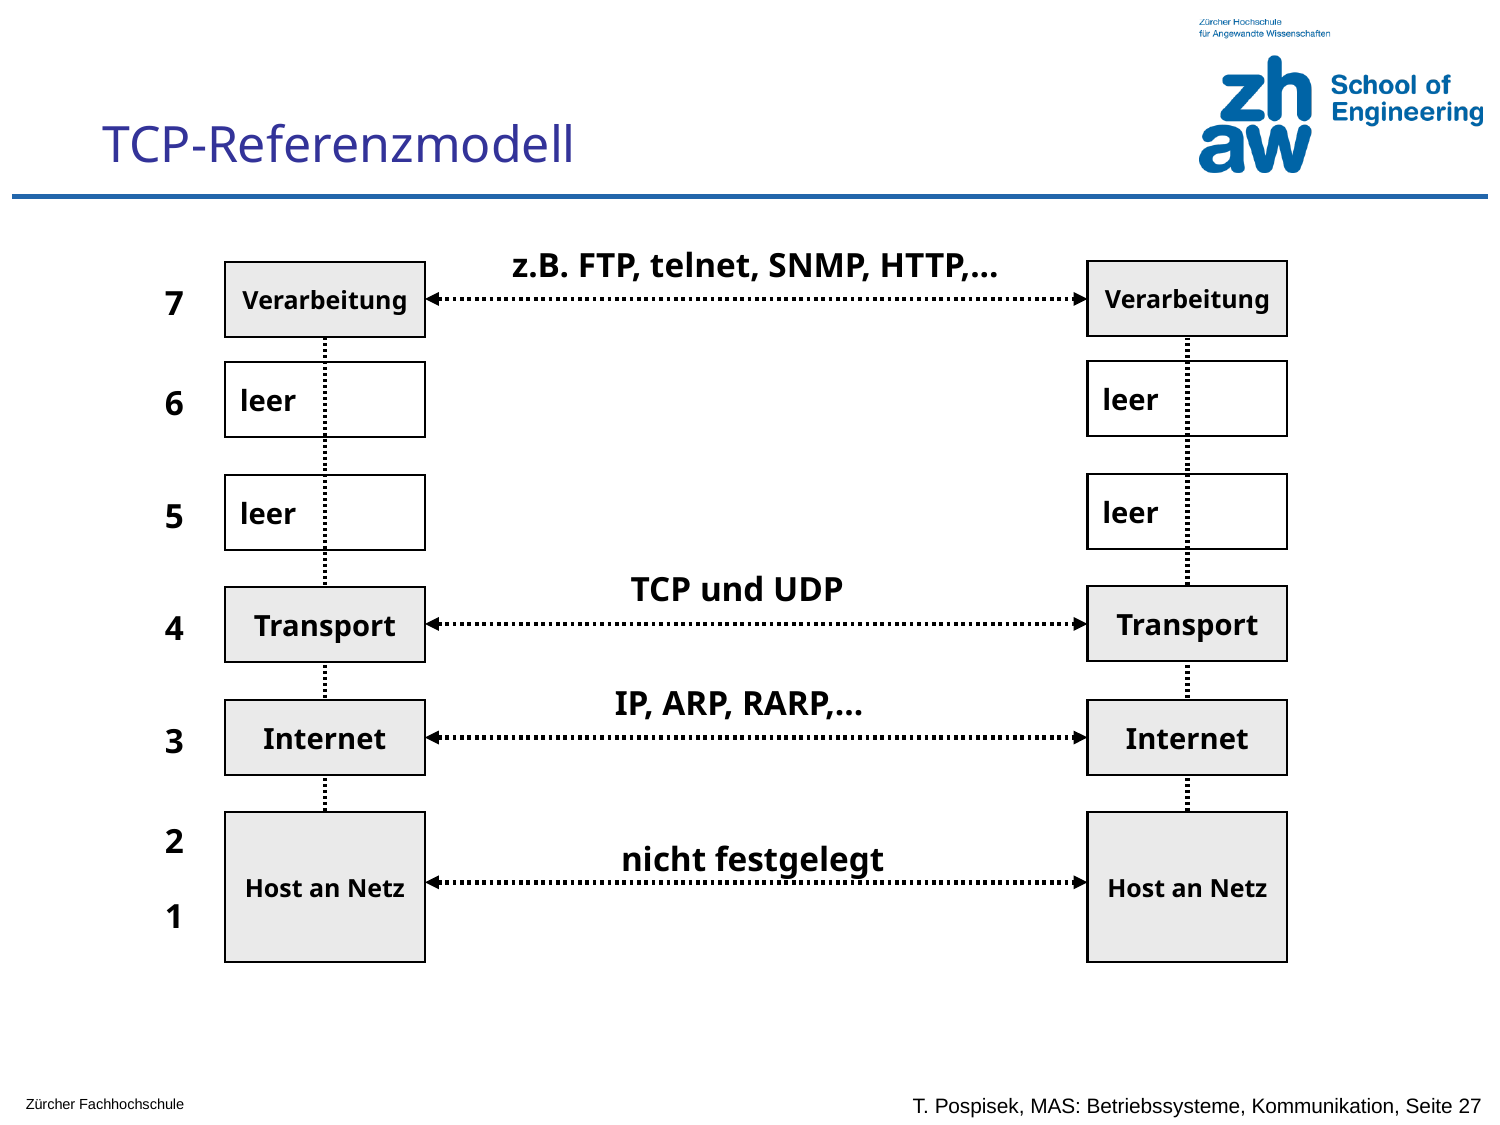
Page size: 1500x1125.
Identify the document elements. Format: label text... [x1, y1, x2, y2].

text_box 5 [150, 487, 207, 543]
text_box leer [1087, 473, 1288, 549]
picture [1199, 19, 1483, 173]
text_box 2 [150, 812, 207, 868]
text_box 4 [150, 599, 207, 655]
text_box Verarbeitung [1087, 261, 1288, 337]
text_box 1 [150, 887, 207, 943]
text_box Verarbeitung [225, 262, 425, 338]
text_box z.B. FTP, telnet, SNMP, HTTP,... [497, 236, 1015, 292]
text_box Host an Netz [1087, 812, 1288, 963]
text_box Internet [225, 699, 425, 775]
text_box nicht festgelegt [606, 831, 900, 886]
text_box 3 [150, 712, 207, 768]
text_box 7 [150, 274, 207, 330]
title TCP-Referenzmodell [87, 42, 1366, 181]
text_box TCP und UDP [615, 560, 860, 616]
text_box leer [225, 474, 425, 550]
text_box Internet [1087, 699, 1288, 775]
text_box Transport [1087, 586, 1288, 662]
text_box leer [225, 362, 425, 438]
text_box Transport [225, 587, 425, 663]
text_box 6 [150, 374, 207, 430]
text_box leer [1087, 361, 1288, 437]
text_box IP, ARP, RARP,... [600, 674, 950, 730]
text_box Host an Netz [225, 812, 425, 963]
